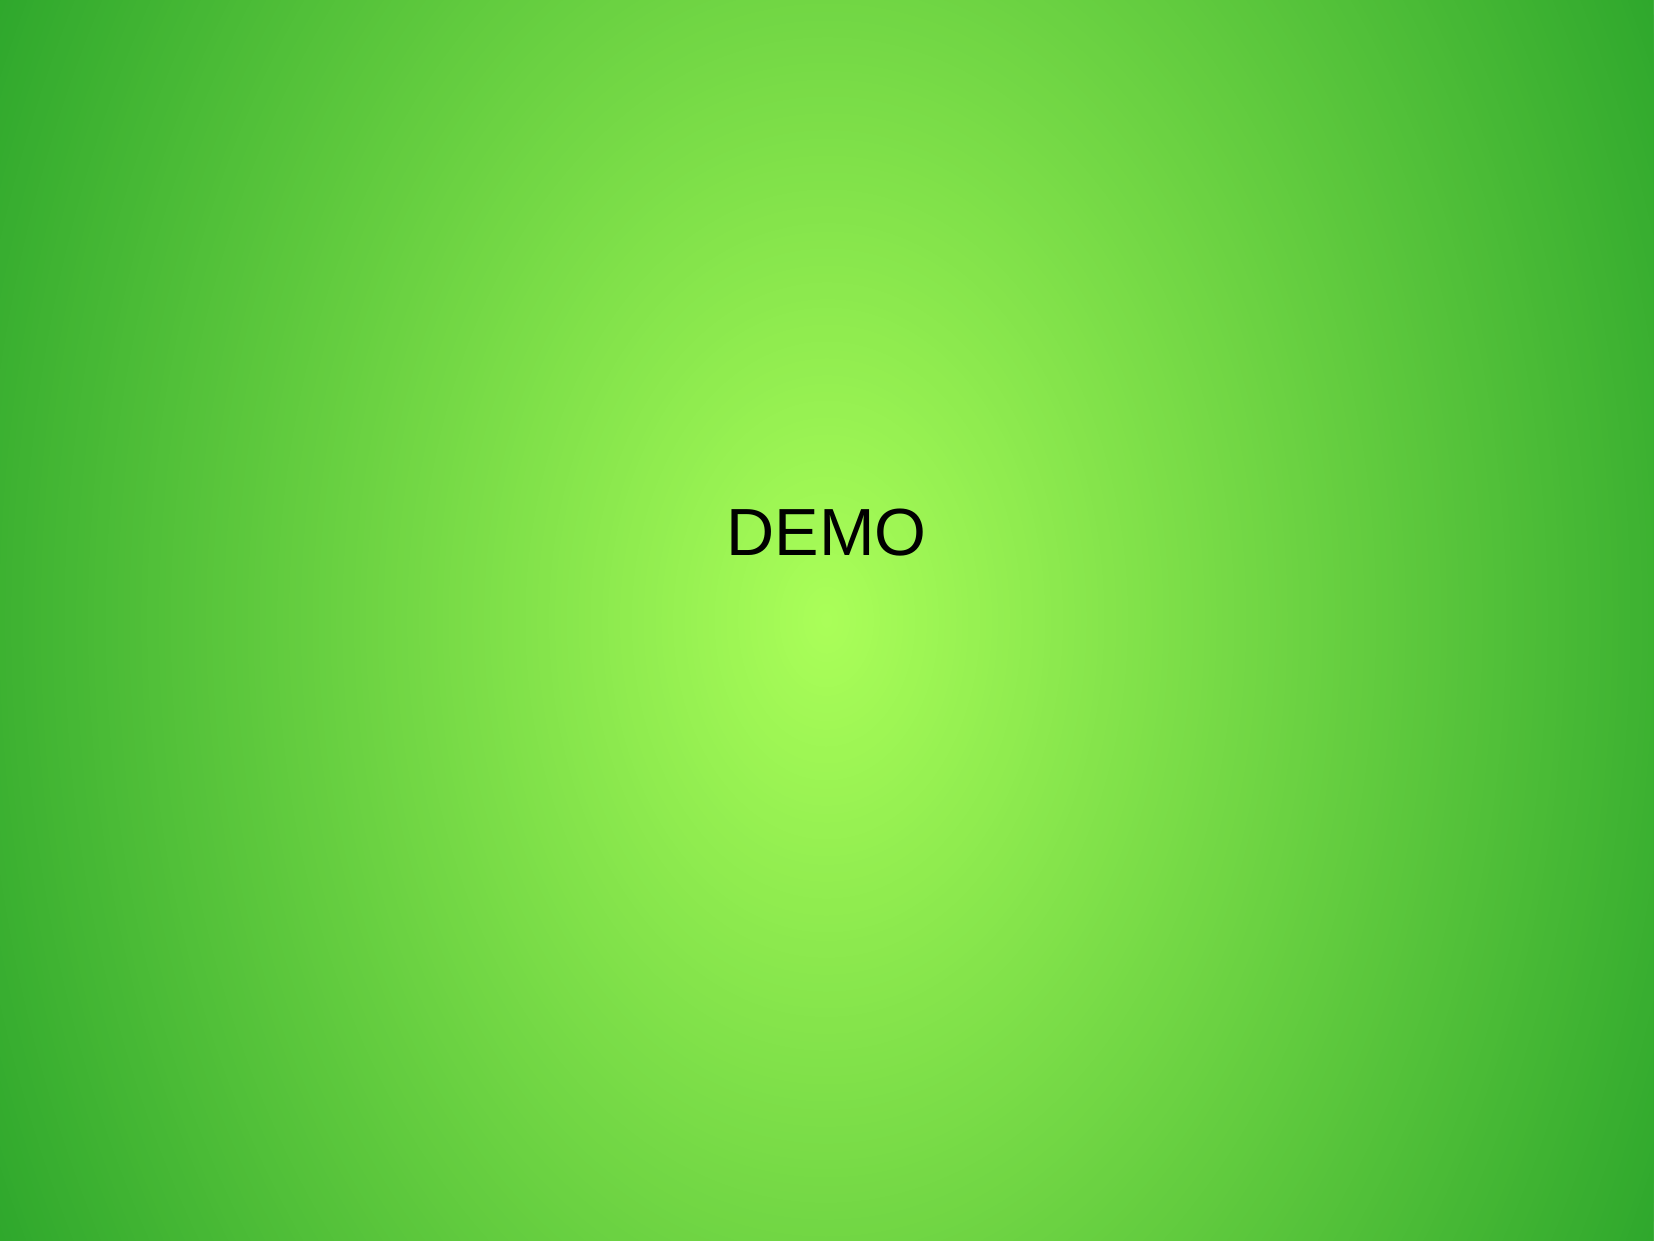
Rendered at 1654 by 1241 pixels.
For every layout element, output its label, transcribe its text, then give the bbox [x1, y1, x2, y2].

subtitle DEMO [82, 47, 1571, 1019]
